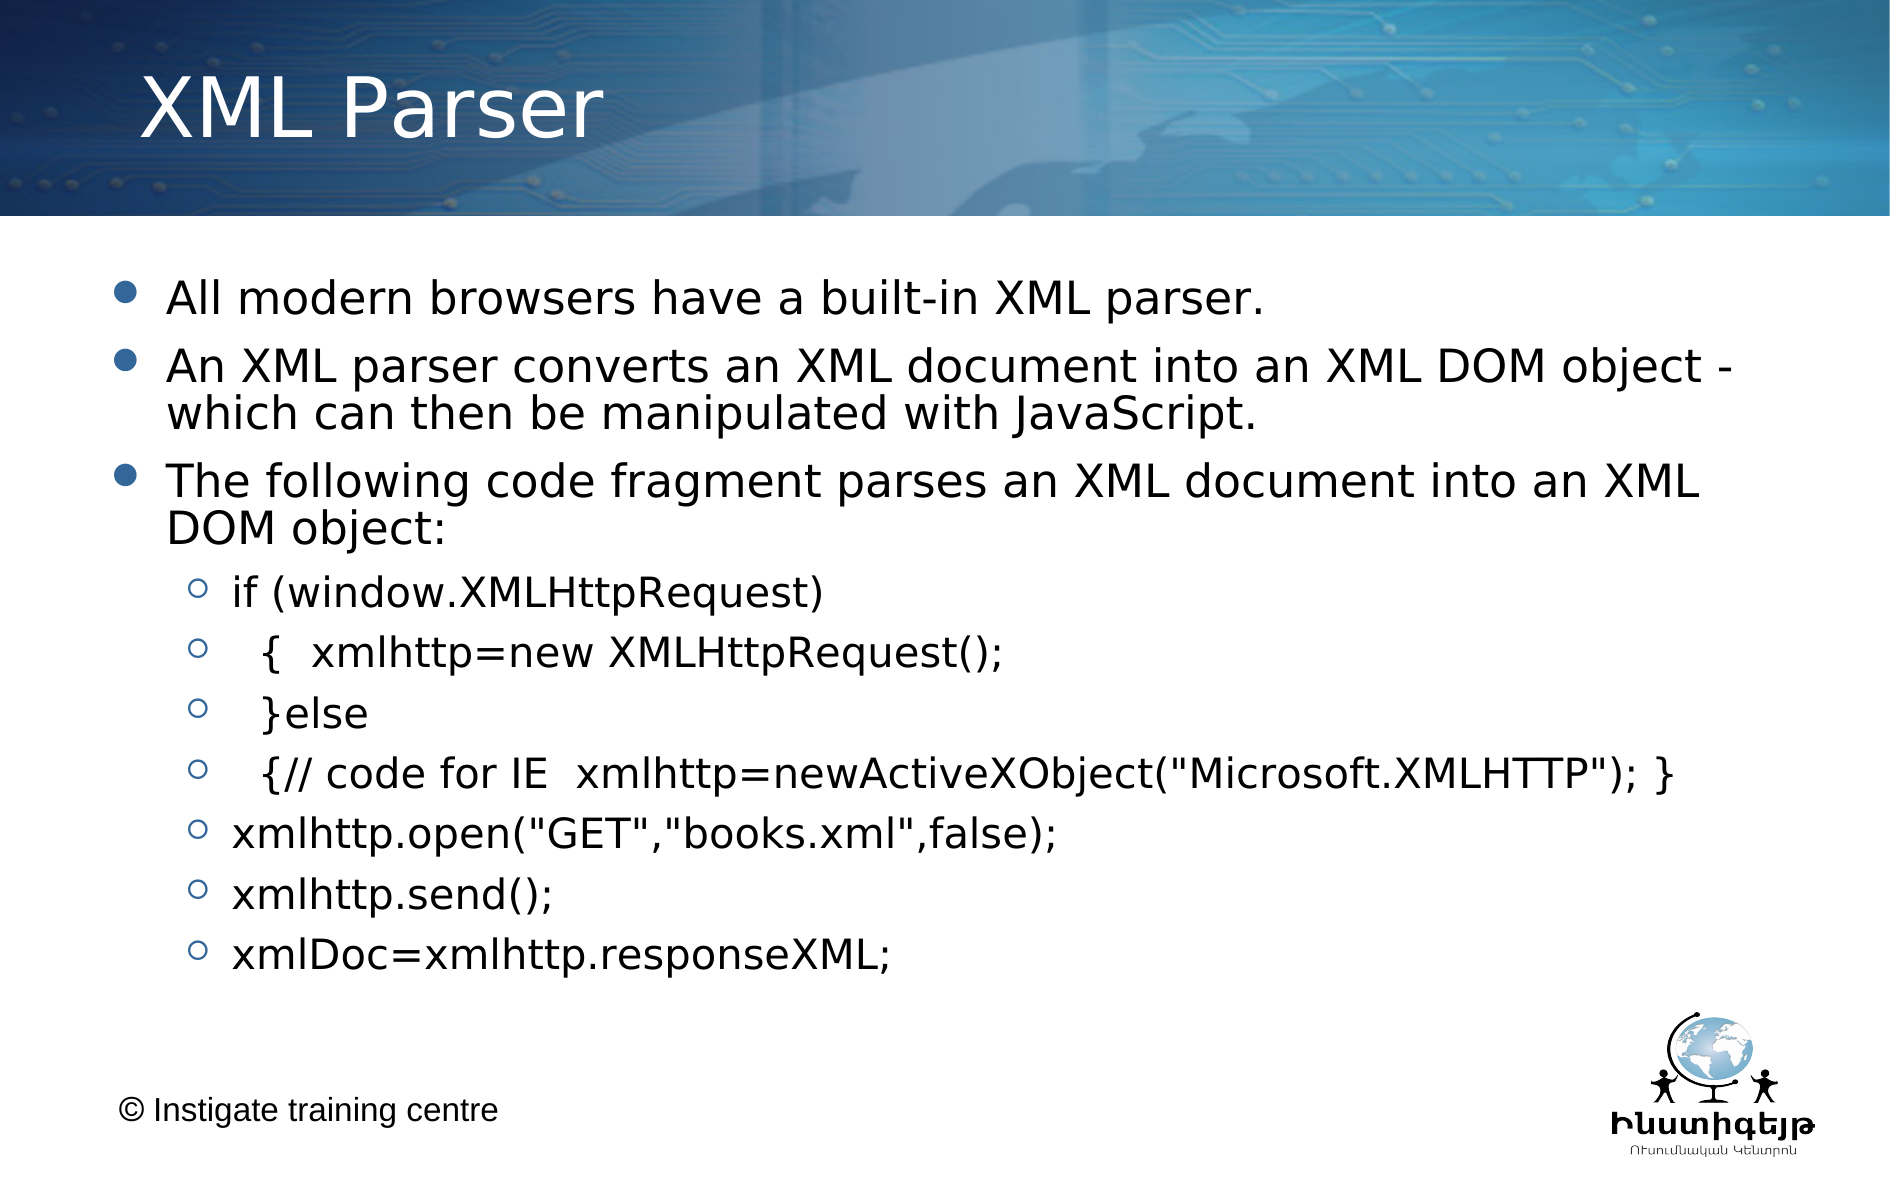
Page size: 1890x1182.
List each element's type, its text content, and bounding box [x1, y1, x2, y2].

picture [1612, 1012, 1815, 1157]
picture [0, 0, 1890, 216]
list All modern browsers have a built-in XML parser. An XML parser converts an XML document into an XML DOM object - which can then be manipulated with JavaScript. The following code fragment parses an XML document into an XML DOM object: if (window.XMLHttpRequest) { xmlhttp=new XMLHttpRequest(); }else {// code for IE xmlhttp=newActiveXObject("Microsoft.XMLHTTP"); } xmlhttp.open("GET","books.xml",false); xmlhttp.send(); xmlDoc=xmlhttp.responseXML; [110, 276, 1801, 303]
